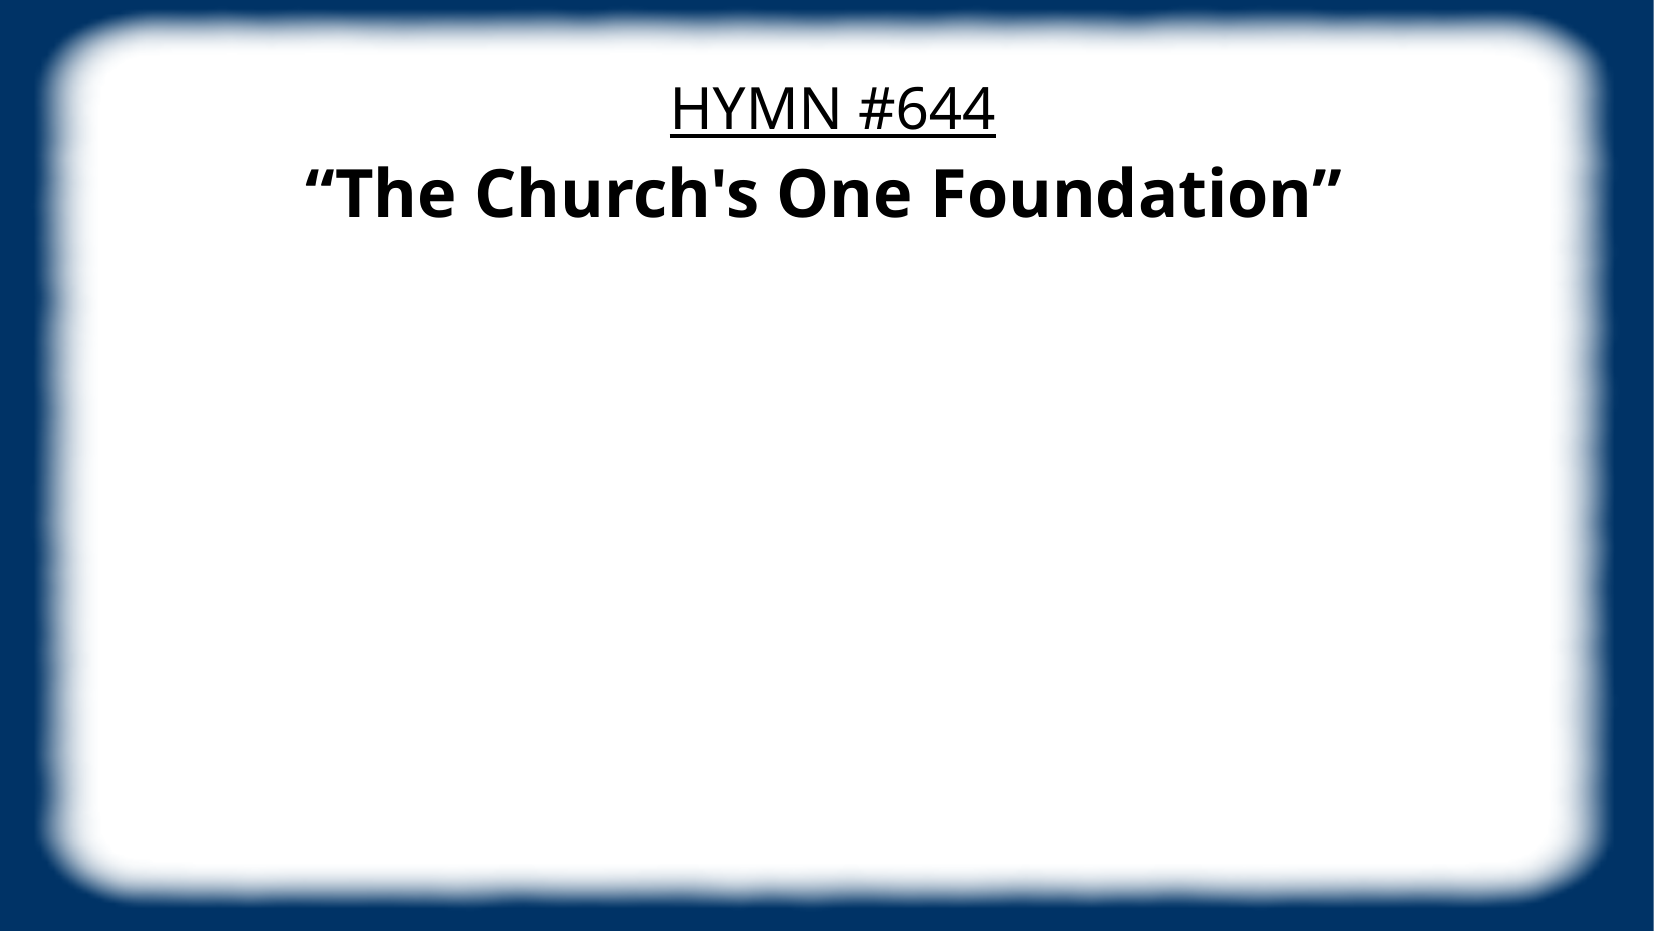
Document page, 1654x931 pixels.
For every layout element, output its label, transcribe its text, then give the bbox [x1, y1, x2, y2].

picture [0, 0, 1654, 931]
text_box HYMN #644 “The Church's One Foundation” [90, 60, 1576, 241]
